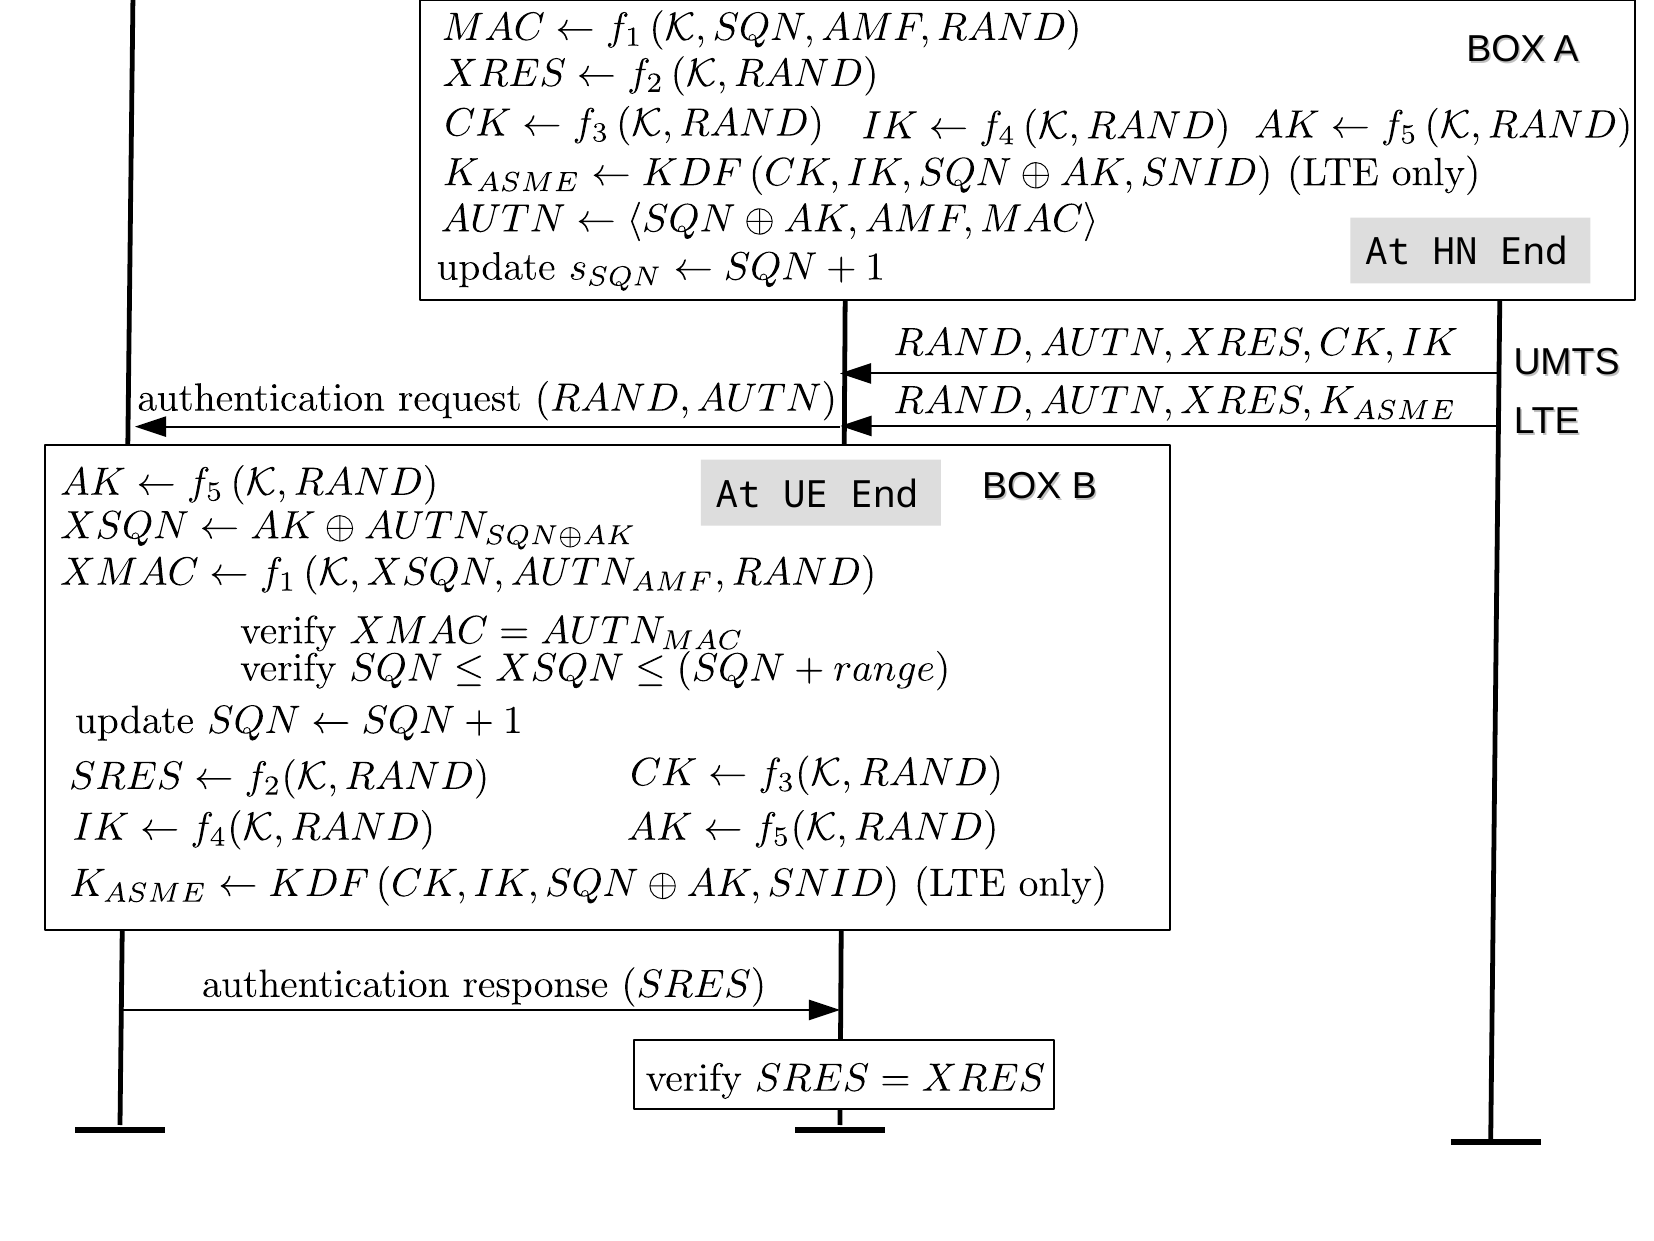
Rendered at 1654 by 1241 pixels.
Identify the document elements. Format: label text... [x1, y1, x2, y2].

text_box BOX B [967, 456, 1139, 514]
text_box [420, 0, 1636, 301]
text_box LTE [1498, 392, 1642, 449]
text_box [893, 326, 1458, 363]
text_box [633, 1040, 1054, 1109]
text_box At HN End [1350, 217, 1591, 276]
text_box At UE End [700, 459, 941, 519]
text_box [893, 384, 1455, 421]
text_box UMTS [1498, 332, 1642, 390]
text_box [201, 967, 767, 1007]
text_box BOX A [1451, 19, 1623, 77]
text_box [45, 444, 1171, 931]
text_box [137, 380, 837, 421]
